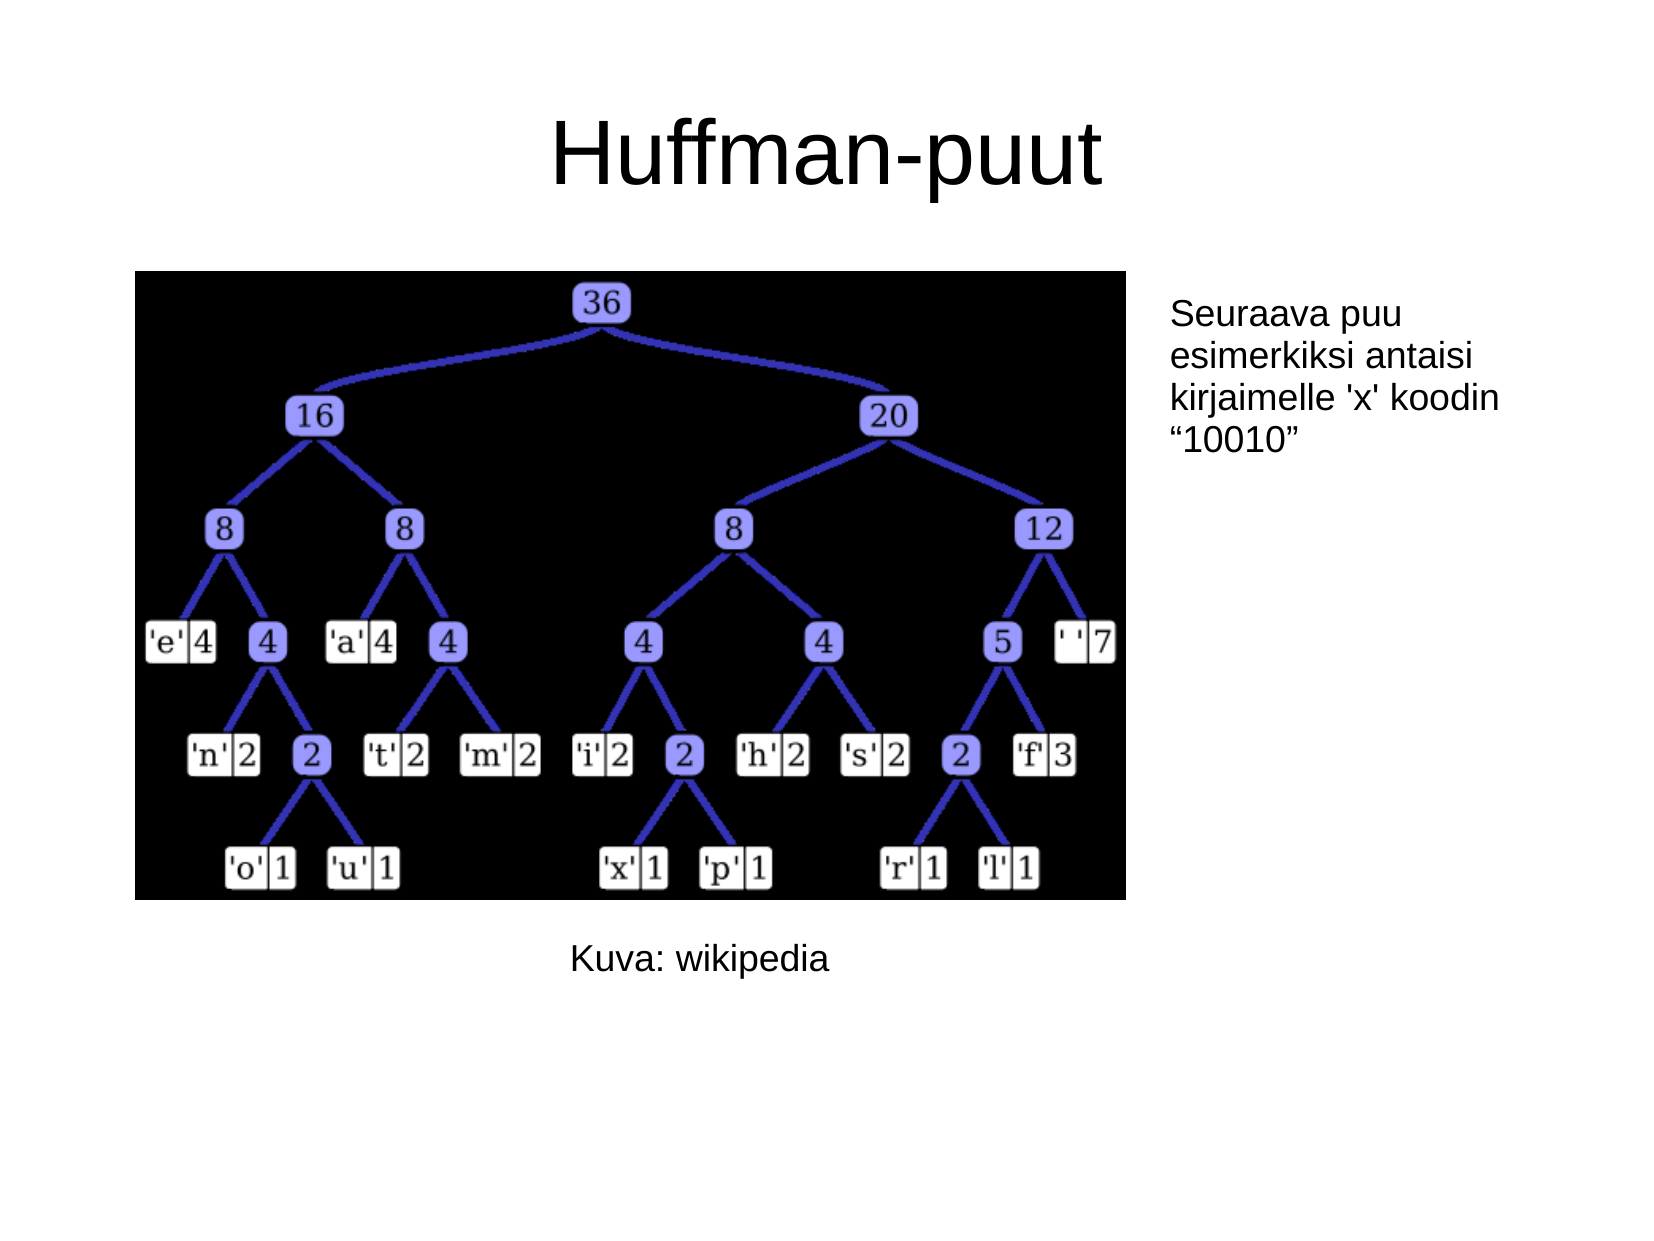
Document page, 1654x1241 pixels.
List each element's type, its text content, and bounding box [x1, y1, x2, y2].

title Huffman-puut [82, 49, 1571, 257]
text_box Kuva: wikipedia [555, 930, 1066, 987]
text_box Seuraava puu esimerkiksi antaisi kirjaimelle 'x' koodin “10010” [1155, 285, 1606, 468]
picture [135, 271, 1126, 901]
